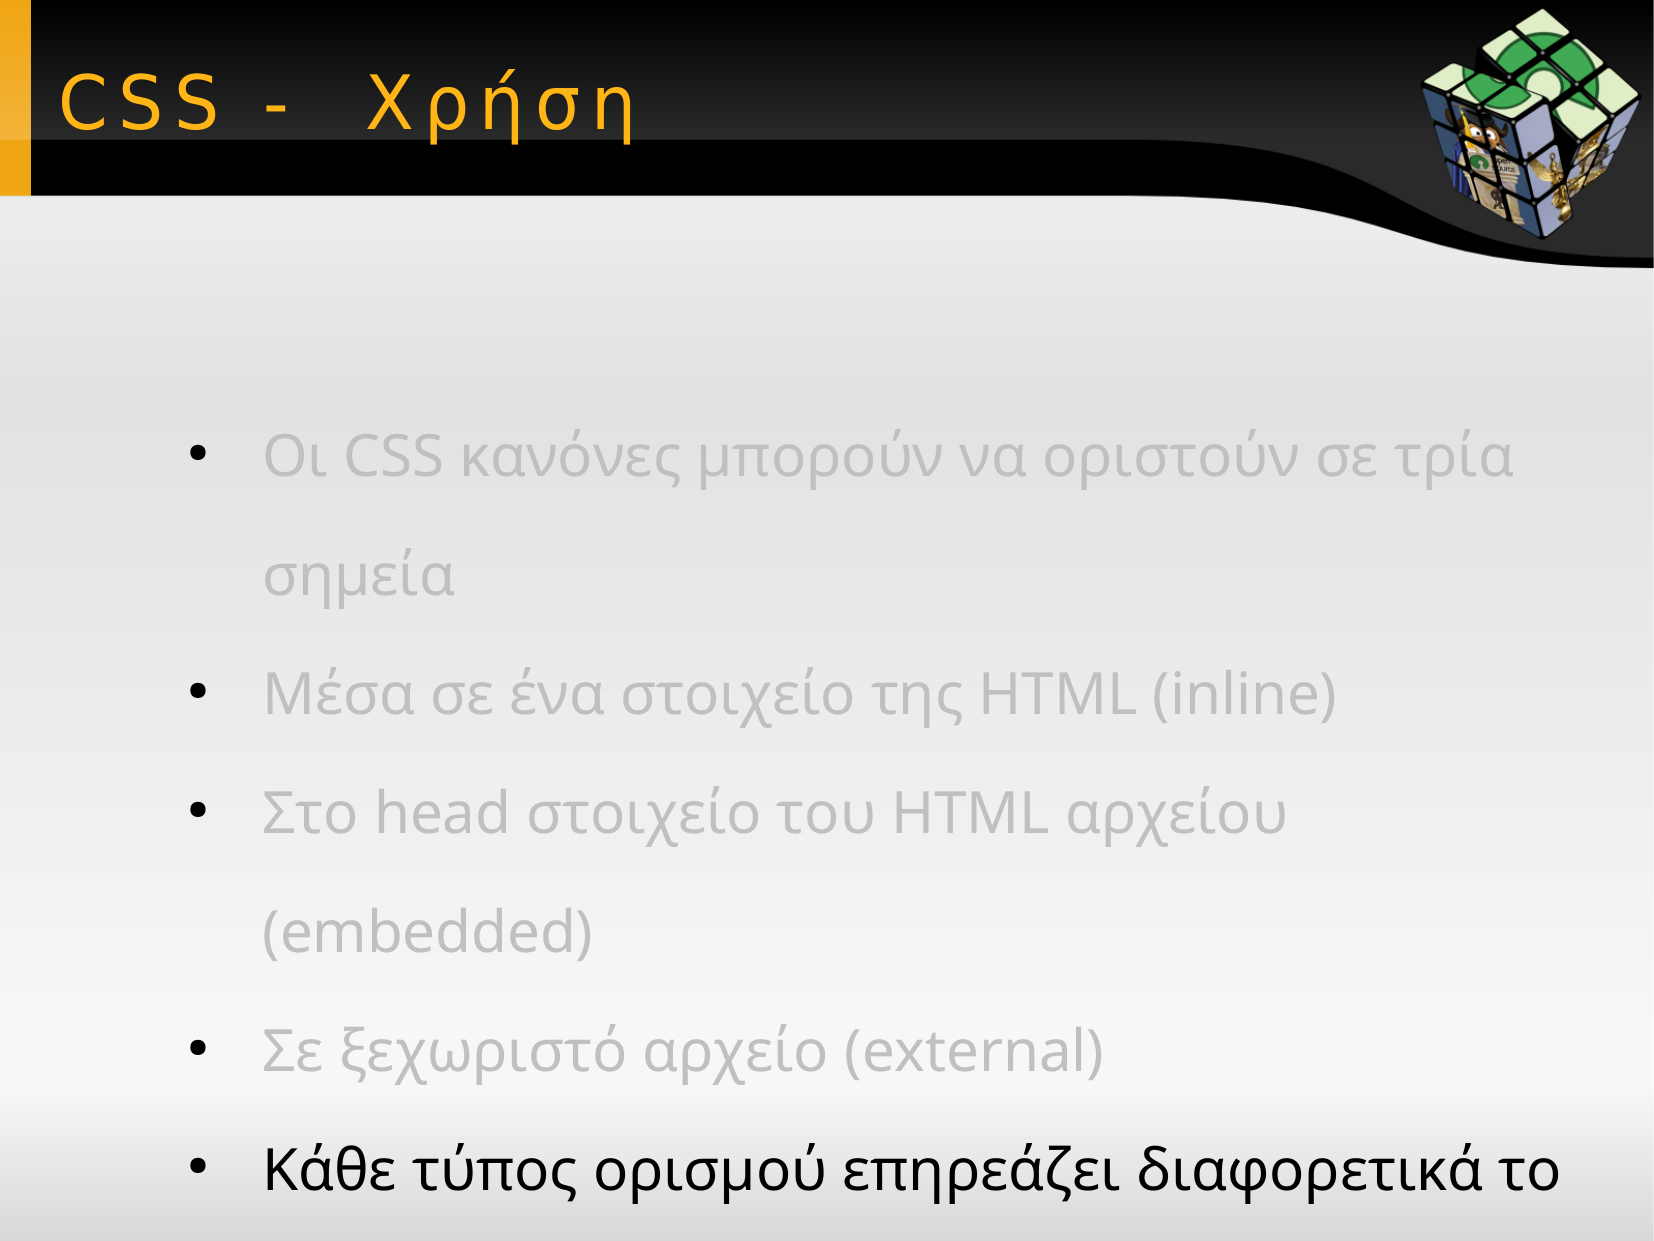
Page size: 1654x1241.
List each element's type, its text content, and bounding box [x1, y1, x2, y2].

subtitle Οι CSS κανόνες μπορούν να οριστούν σε τρία σημεία Μέσα σε ένα στοιχείo της HTML (inline) Στο head στοιχείο του HTML αρχείου (embedded) Σε ξεχωριστό αρχείο (external) Κάθε τύπος ορισμού επηρεάζει διαφορετικά το αποτέλεσμα [187, 375, 1576, 1080]
title CSS - Χρήση [59, 29, 1270, 178]
picture [0, 0, 1654, 1241]
